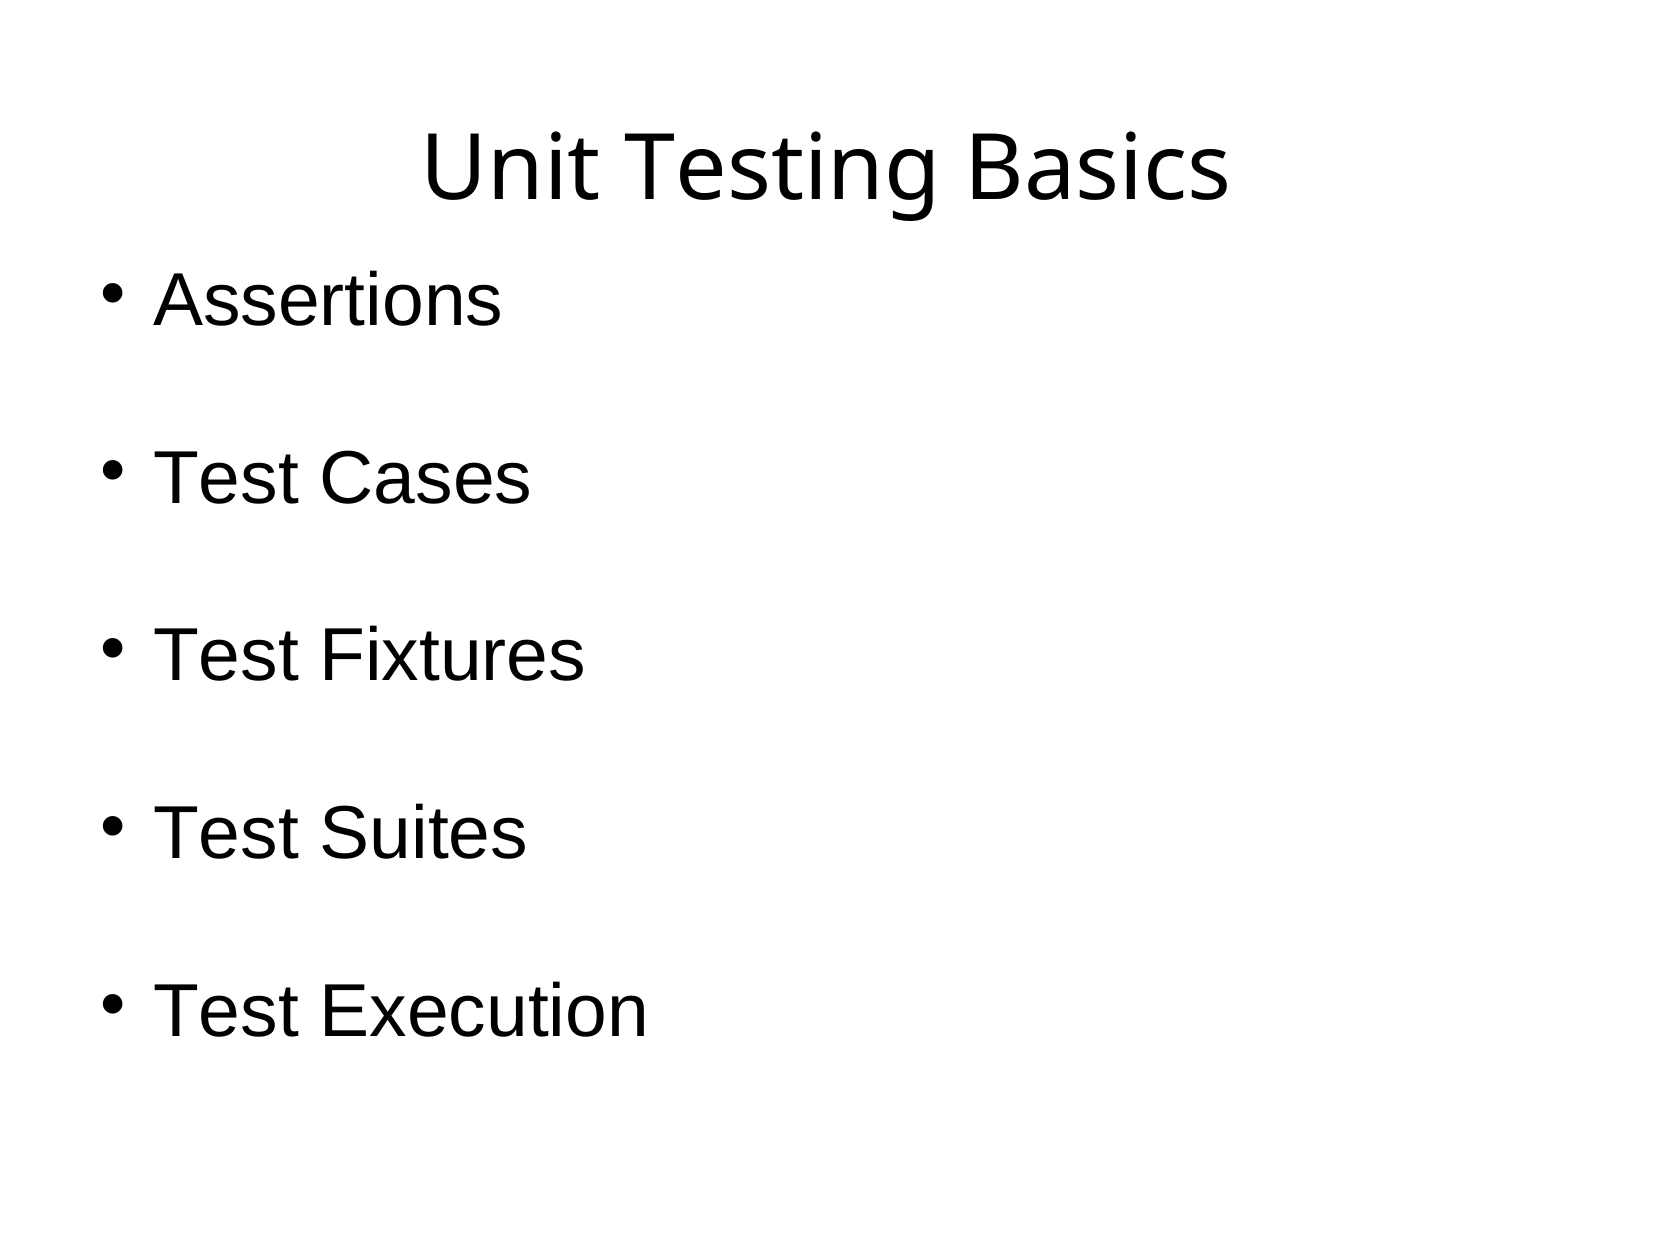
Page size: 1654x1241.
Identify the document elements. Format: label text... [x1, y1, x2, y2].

list Assertions Test Cases Test Fixtures Test Suites Test Execution [82, 253, 1571, 1105]
title Unit Testing Basics [82, 49, 1571, 253]
